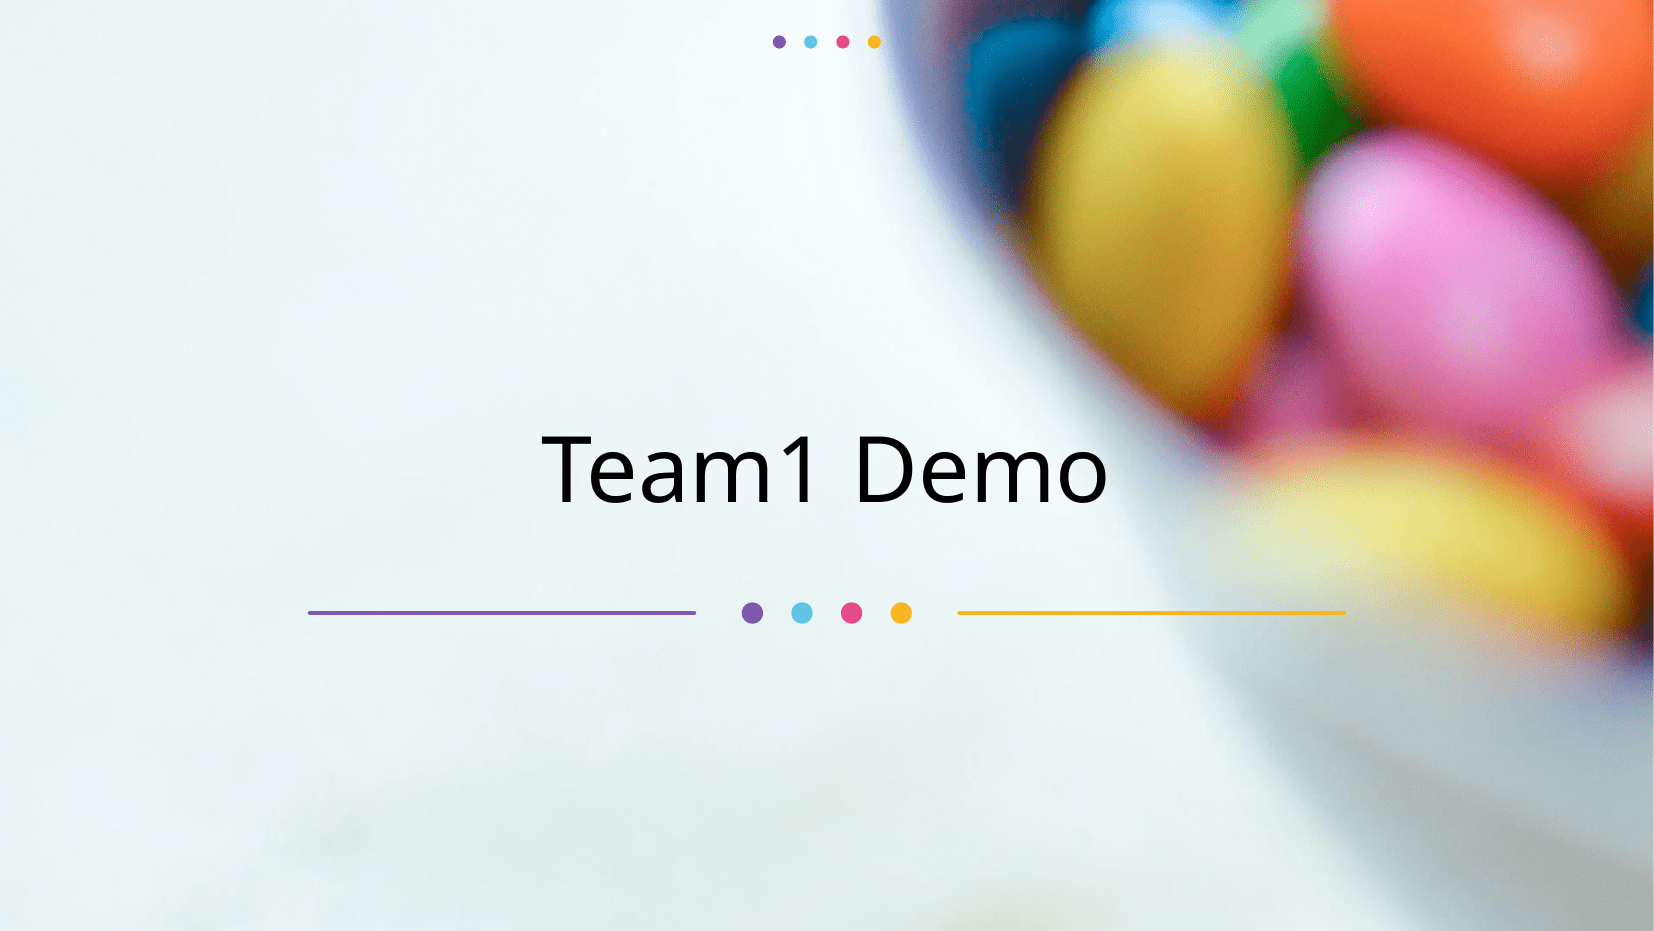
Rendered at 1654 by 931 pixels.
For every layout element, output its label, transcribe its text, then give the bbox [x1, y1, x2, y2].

text_box [741, 602, 764, 624]
title Team1 Demo [82, 377, 1571, 556]
text_box [890, 602, 912, 624]
text_box [840, 602, 863, 624]
text_box [791, 602, 813, 624]
picture [0, 0, 1654, 931]
